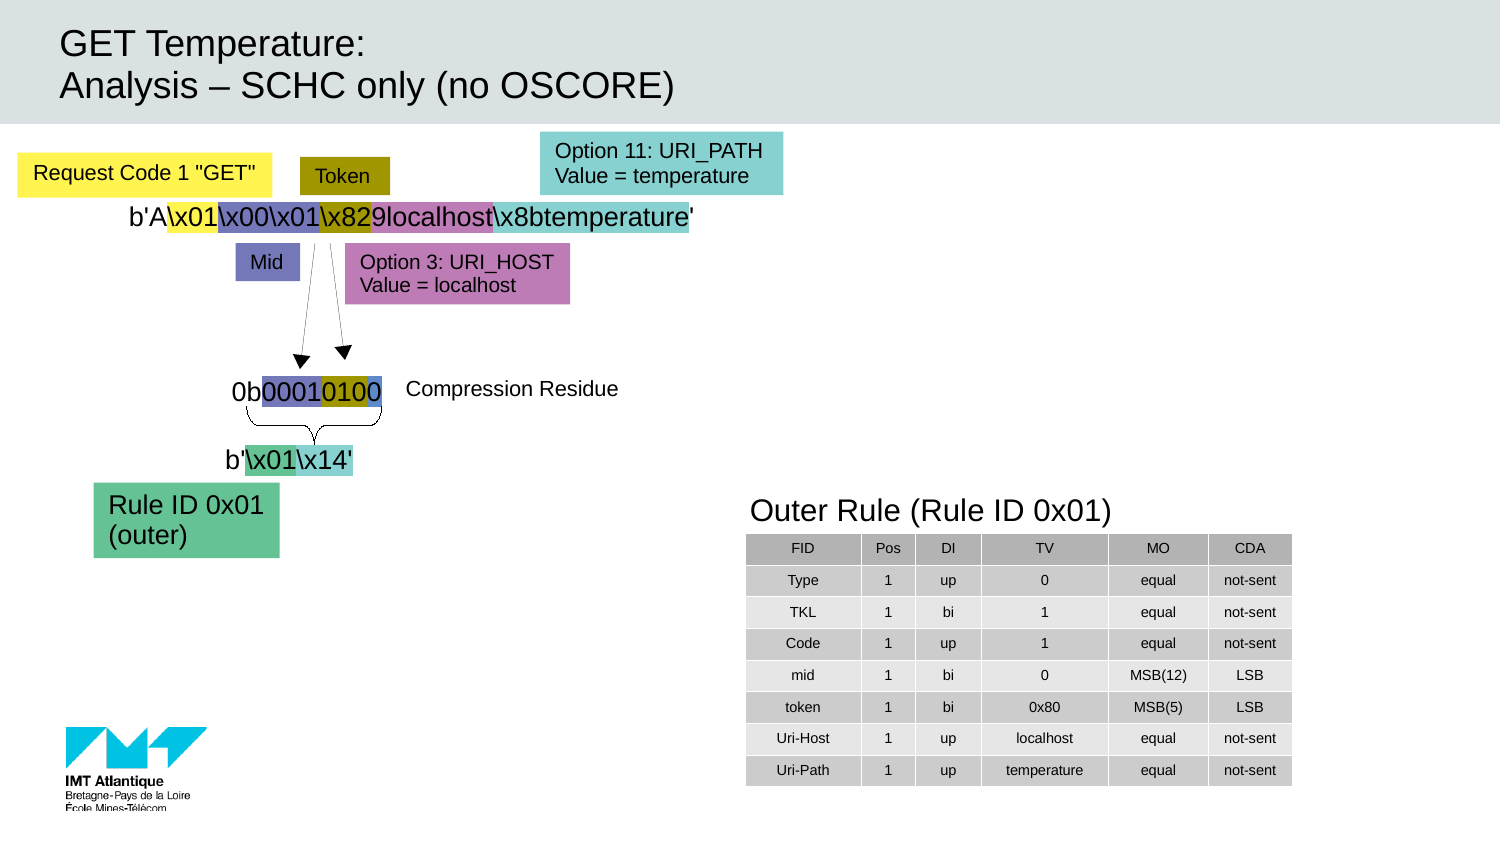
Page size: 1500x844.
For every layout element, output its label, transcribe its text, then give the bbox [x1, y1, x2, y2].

table_cell 1 [982, 597, 1108, 628]
table_header TV [982, 536, 1108, 565]
table_cell equal [1109, 724, 1208, 755]
text_box Token [300, 156, 391, 196]
table_cell temperature [982, 756, 1108, 786]
table_cell not-sent [1209, 756, 1292, 786]
text_box b'A\x01\x00\x01\x829localhost\x8btemperature' [114, 195, 721, 244]
table_cell Type [746, 566, 861, 596]
table_cell equal [1109, 597, 1208, 628]
table_cell localhost [982, 724, 1108, 755]
table_cell 1 [862, 692, 915, 723]
table_cell 1 [862, 566, 915, 596]
table_header FID [746, 536, 861, 565]
table_cell not-sent [1209, 566, 1292, 596]
text_box Mid [235, 243, 301, 282]
text_box Compression Residue [390, 369, 646, 409]
table_cell equal [1109, 629, 1208, 660]
table_header CDA [1209, 534, 1292, 565]
table_cell 0x80 [982, 692, 1108, 723]
table_cell 0 [982, 566, 1108, 596]
table_cell MSB(12) [1109, 661, 1208, 691]
table_cell 1 [862, 629, 915, 660]
text_box Option 3: URI_HOST Value = localhost [345, 243, 571, 305]
text_box 0b00010100 [216, 369, 397, 415]
table_cell 1 [862, 597, 915, 628]
table_cell not-sent [1209, 724, 1292, 755]
text_box Rule ID 0x01 (outer) [93, 482, 280, 559]
table_cell MSB(5) [1109, 692, 1208, 723]
text_box GET Temperature: Analysis – SCHC only (no OSCORE) [44, 15, 1306, 156]
table_cell Code [746, 629, 861, 660]
text_box Outer Rule (Rule ID 0x01) [735, 485, 1187, 536]
table_header MO [1109, 534, 1208, 565]
table_cell LSB [1209, 661, 1292, 691]
table_header DI [916, 536, 981, 565]
table_cell 1 [862, 661, 915, 691]
table_cell TKL [746, 597, 861, 628]
text_box Request Code 1 "GET" [17, 152, 273, 198]
table_cell mid [746, 661, 861, 691]
table_cell 1 [862, 756, 915, 786]
table_cell up [916, 756, 981, 786]
table_cell bi [916, 597, 981, 628]
table_cell LSB [1209, 692, 1292, 723]
table_cell Uri-Host [746, 724, 861, 755]
table_cell bi [916, 692, 981, 723]
table_cell bi [916, 661, 981, 691]
table_cell Uri-Path [746, 756, 861, 786]
table_cell up [916, 629, 981, 660]
table_cell up [916, 566, 981, 596]
table_cell 1 [862, 724, 915, 755]
table_cell equal [1109, 566, 1208, 596]
table_cell token [746, 692, 861, 723]
table_cell up [916, 724, 981, 755]
text_box Option 11: URI_PATH Value = temperature [540, 131, 784, 196]
table_cell 1 [982, 629, 1108, 660]
table_header Pos [862, 536, 915, 565]
table_cell 0 [982, 661, 1108, 691]
table_cell not-sent [1209, 629, 1292, 660]
table_cell equal [1109, 756, 1208, 786]
table_cell not-sent [1209, 597, 1292, 628]
text_box b'\x01\x14' [210, 437, 378, 483]
